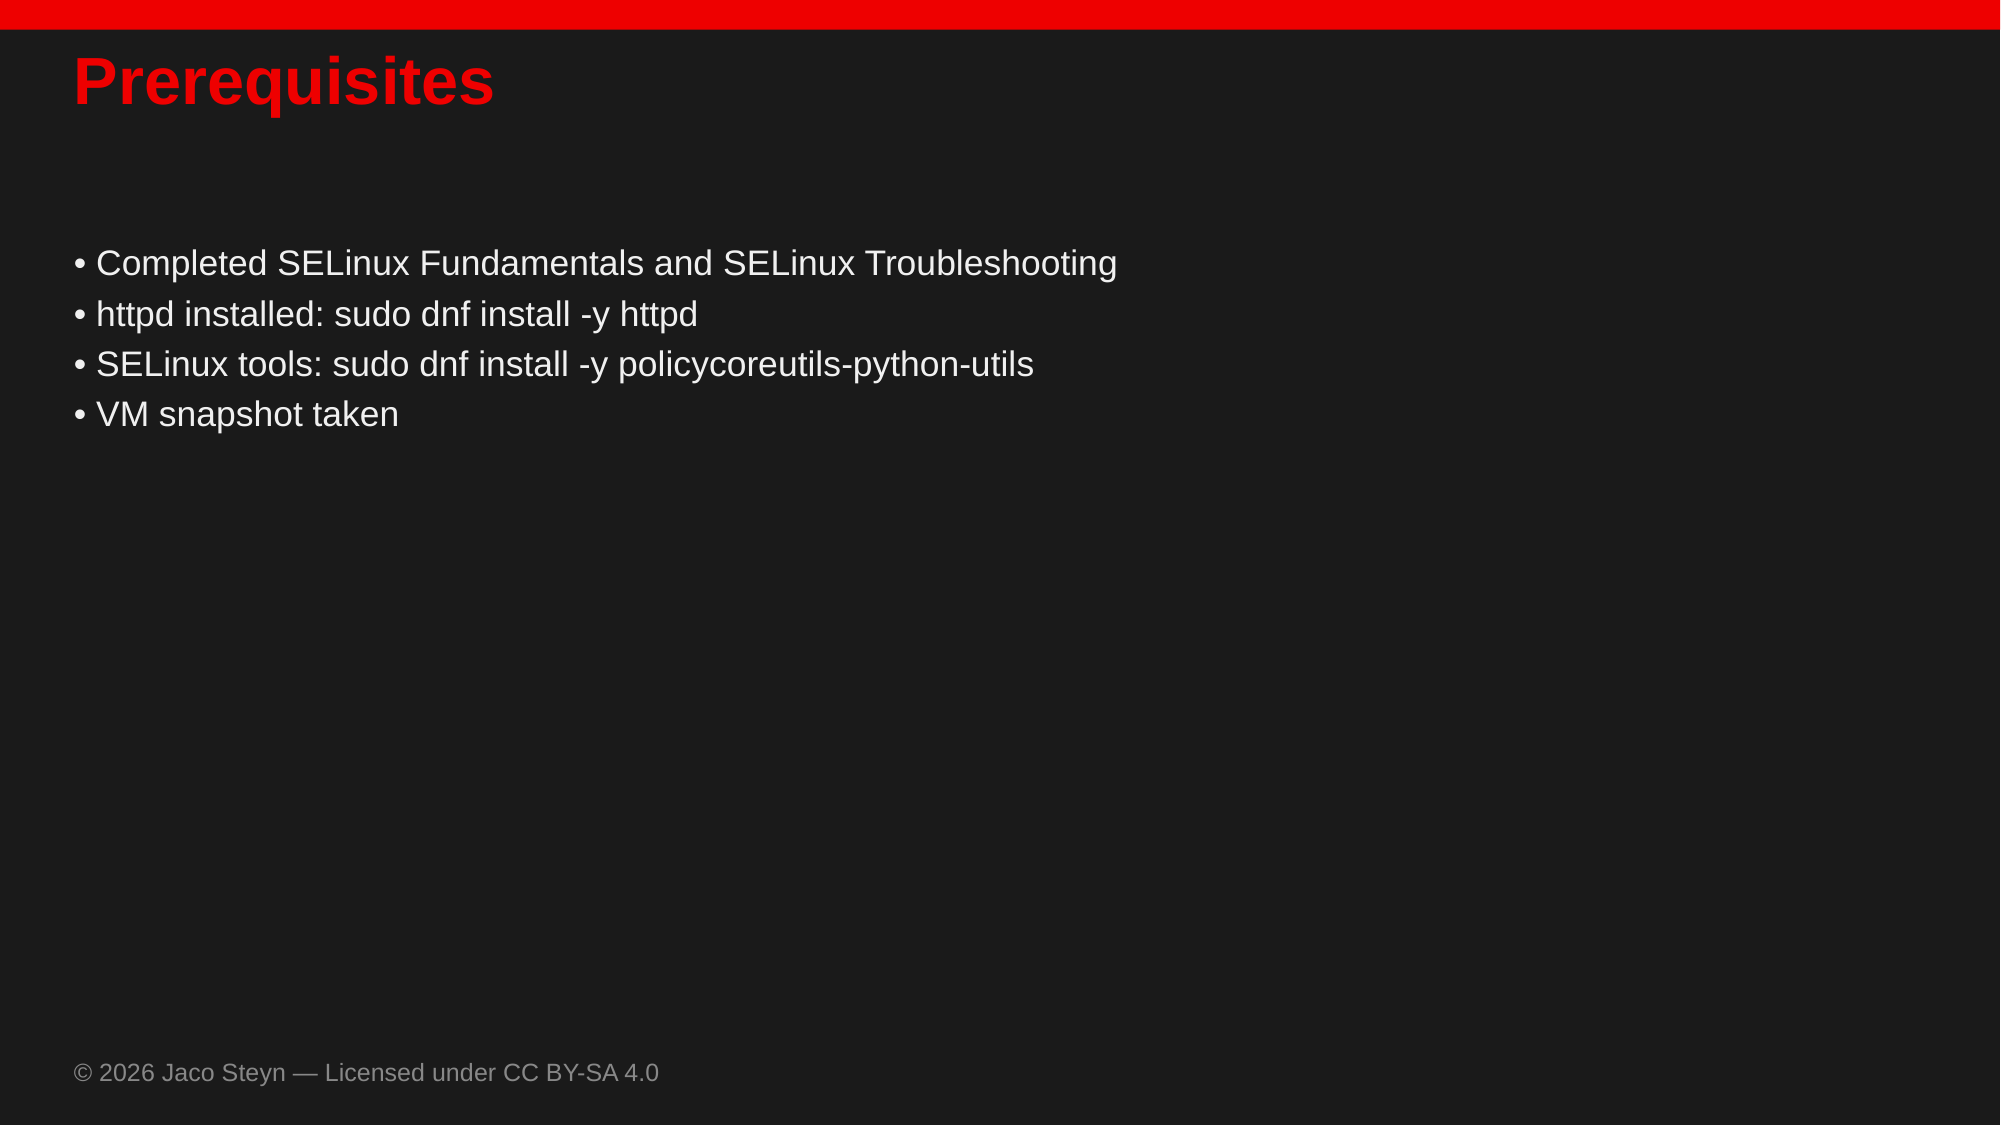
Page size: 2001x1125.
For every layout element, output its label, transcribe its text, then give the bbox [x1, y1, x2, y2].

text_box • Completed SELinux Fundamentals and SELinux Troubleshooting • httpd installed: sudo dnf install -y httpd • SELinux tools: sudo dnf install -y policycoreutils-python-utils • VM snapshot taken [59, 236, 1942, 1037]
text_box Prerequisites [59, 36, 1942, 208]
text_box © 2026 Jaco Steyn — Licensed under CC BY-SA 4.0 [59, 1051, 1942, 1093]
text_box [0, 0, 2001, 30]
